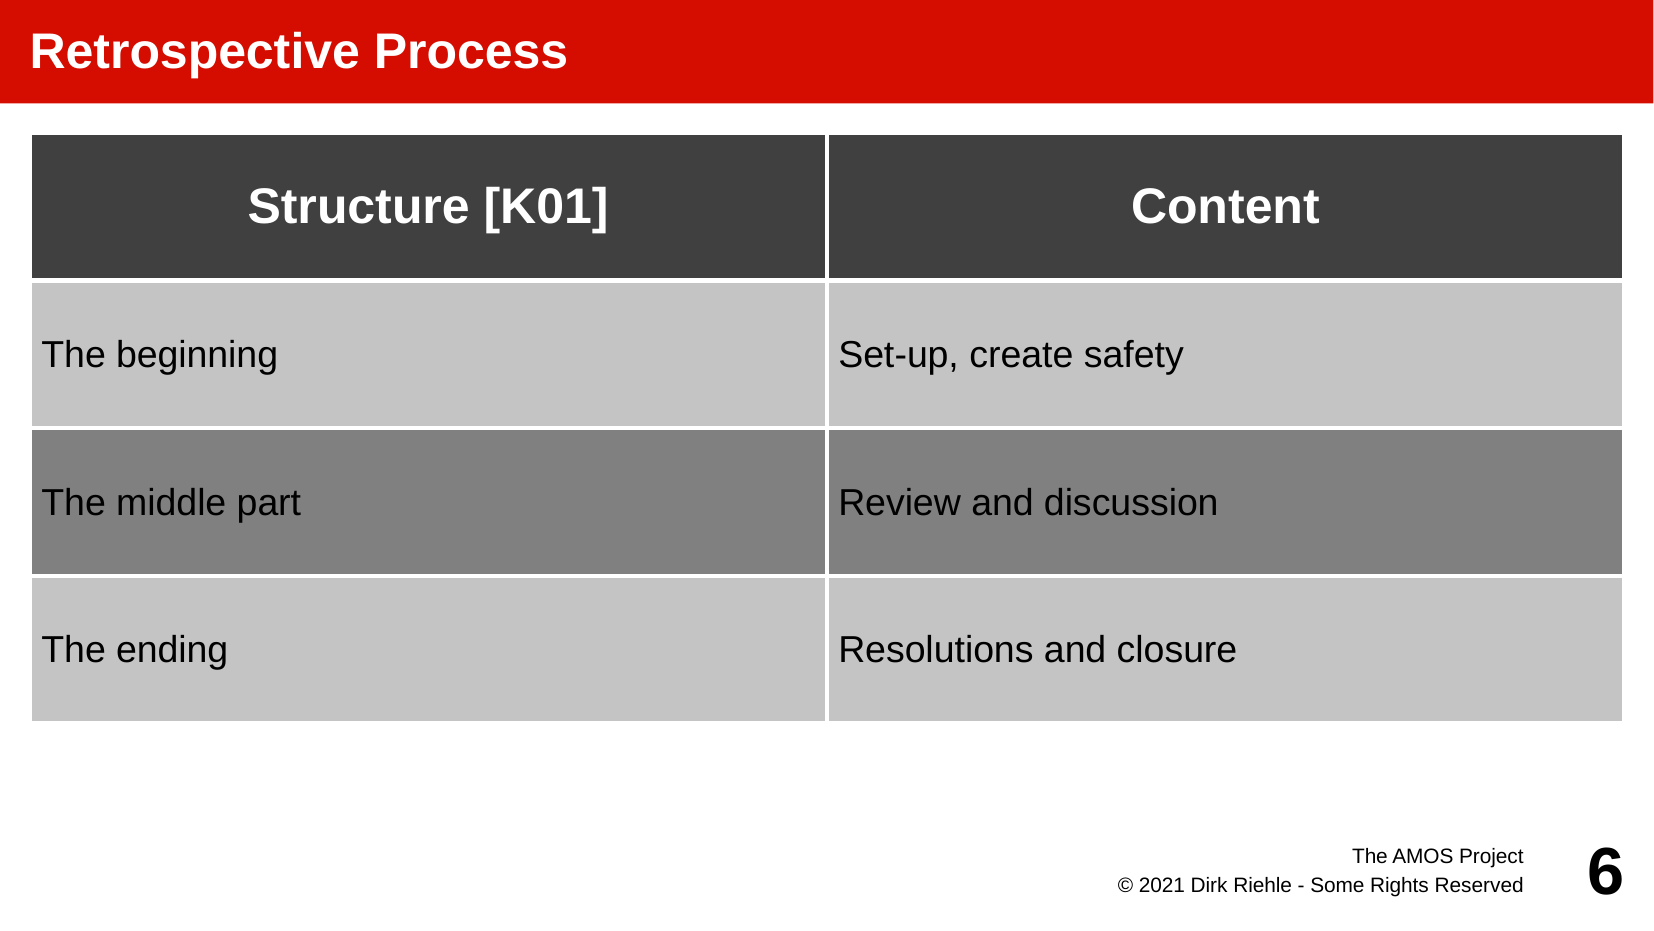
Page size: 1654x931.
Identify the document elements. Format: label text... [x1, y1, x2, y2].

table_cell Resolutions and closure [829, 578, 1622, 721]
table_cell The beginning [32, 283, 825, 426]
table_cell The middle part [32, 430, 825, 574]
table_cell The ending [32, 578, 825, 721]
title Retrospective Process [0, 0, 1654, 104]
table_cell Set-up, create safety [829, 283, 1622, 426]
table_cell Review and discussion [829, 430, 1622, 574]
table_header Content [829, 135, 1622, 278]
table_header Structure [K01] [32, 135, 825, 278]
